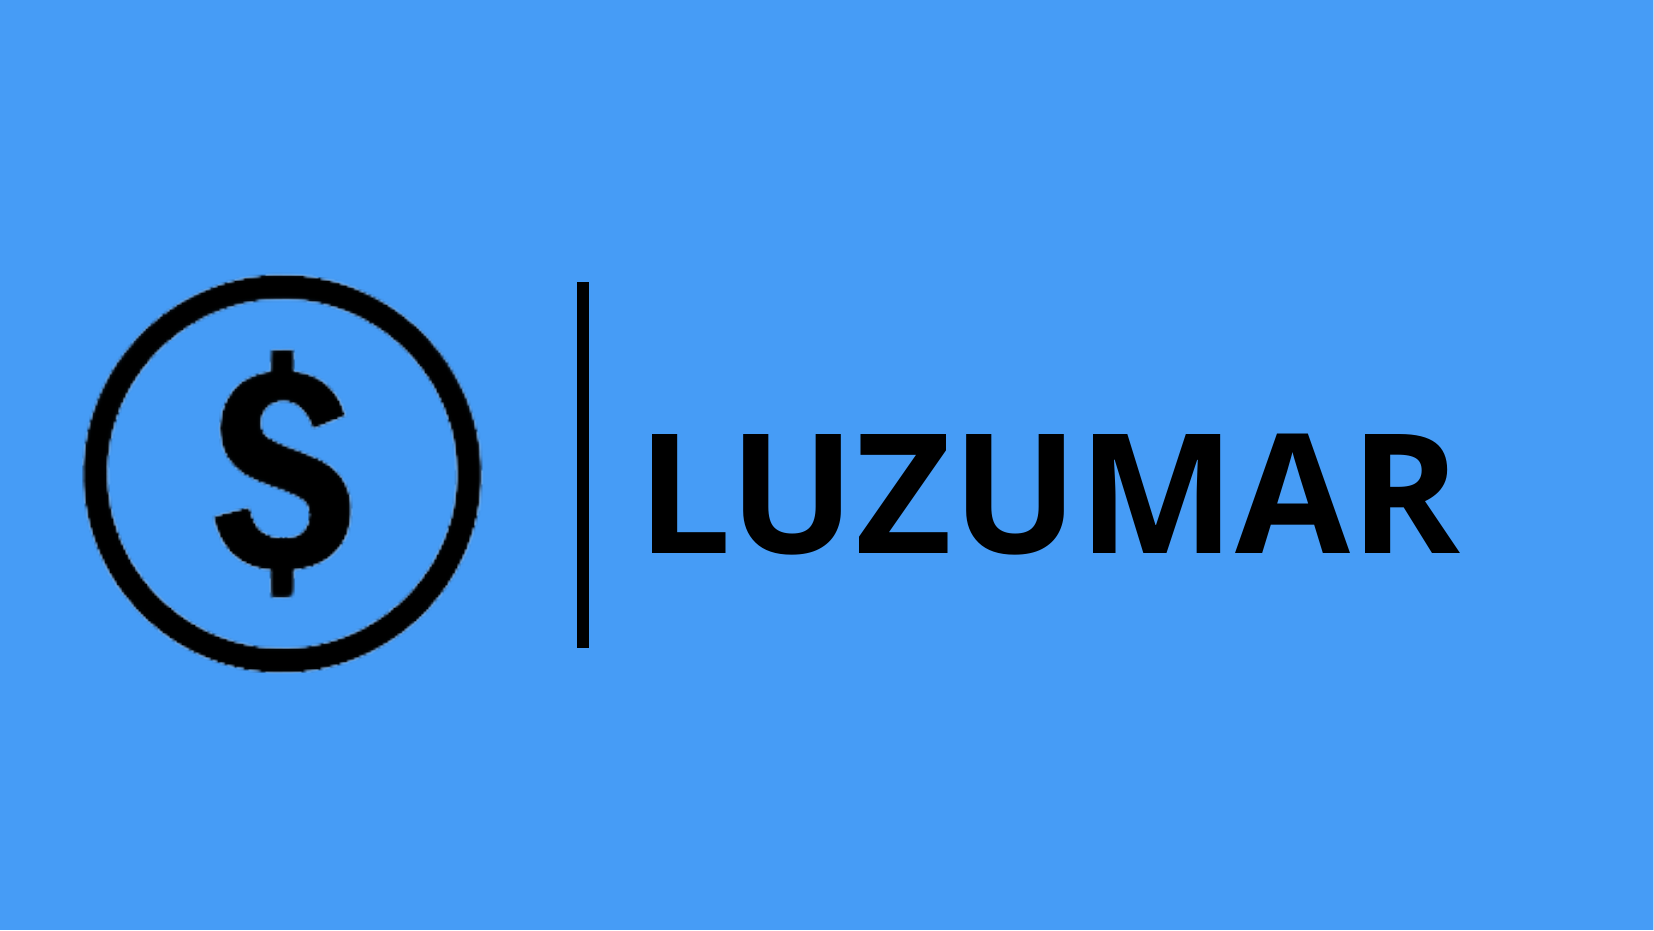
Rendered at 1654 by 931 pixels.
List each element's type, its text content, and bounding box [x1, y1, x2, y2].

picture [0, 256, 610, 674]
text_box LUZUMAR [622, 368, 1654, 597]
